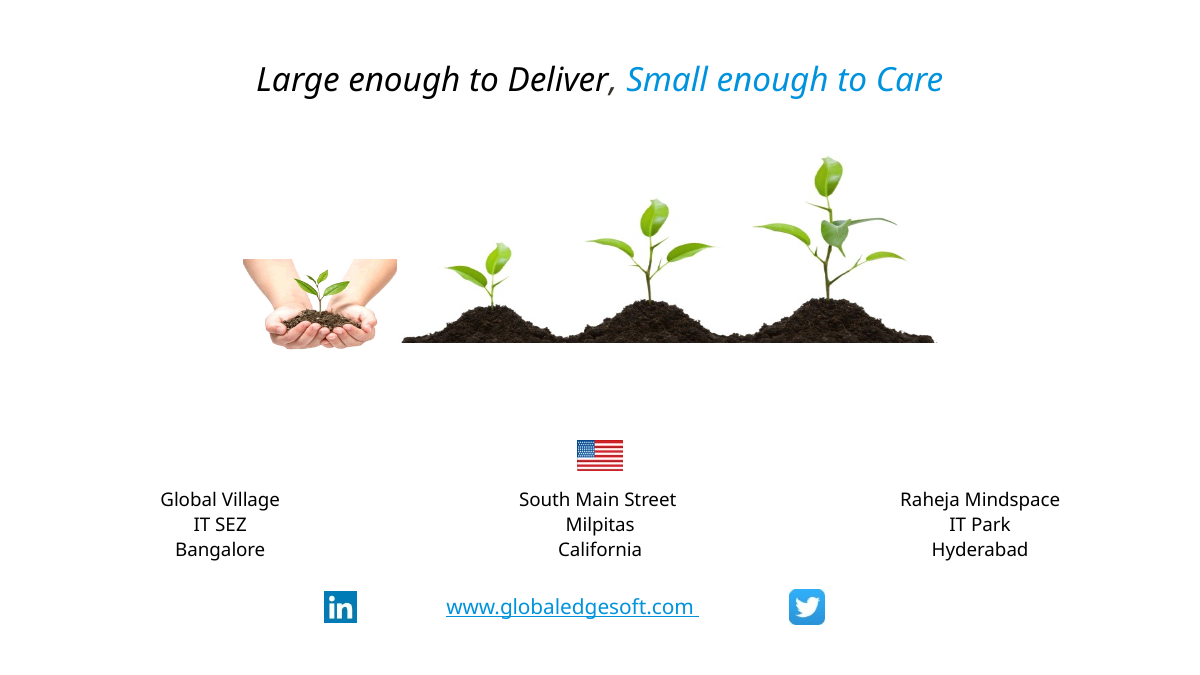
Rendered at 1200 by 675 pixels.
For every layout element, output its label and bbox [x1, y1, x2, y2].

picture [789, 589, 825, 625]
picture [243, 117, 957, 350]
picture [329, 596, 334, 619]
picture [577, 440, 623, 471]
picture [337, 603, 353, 619]
